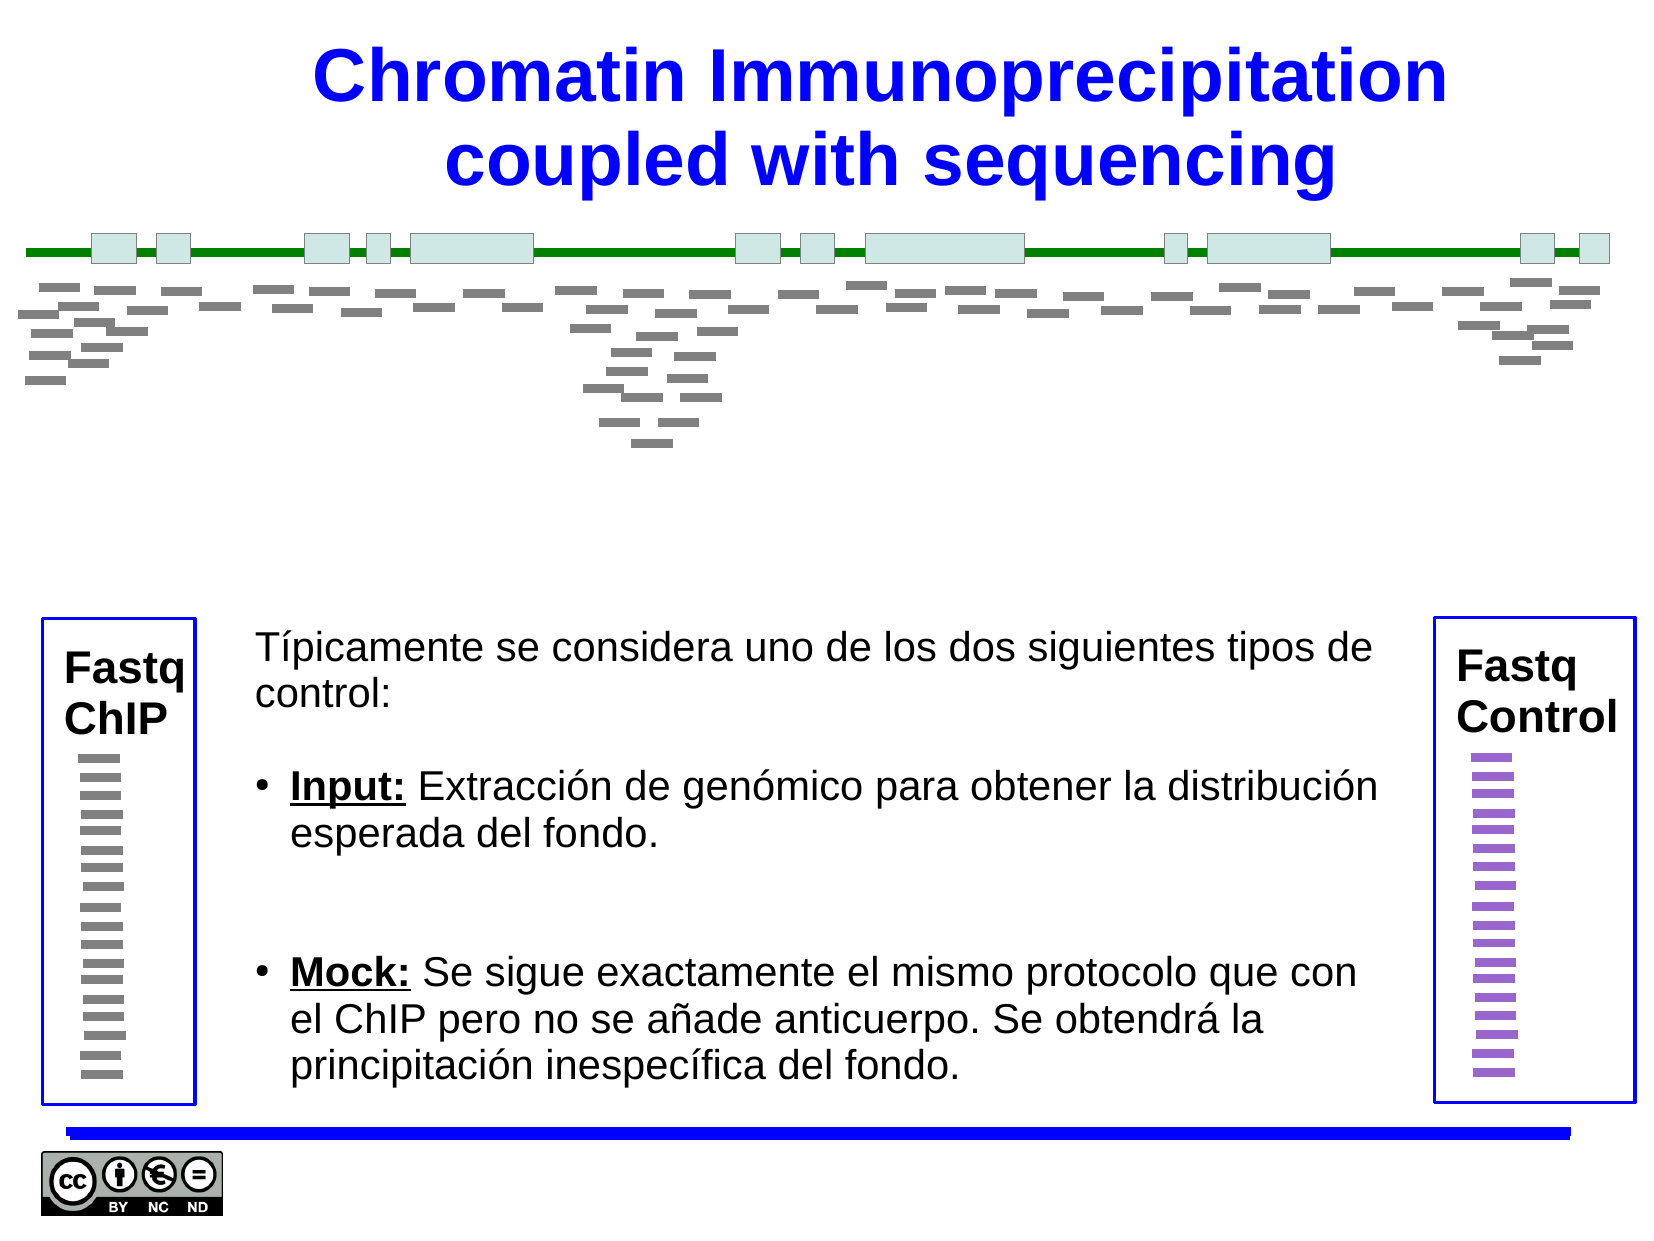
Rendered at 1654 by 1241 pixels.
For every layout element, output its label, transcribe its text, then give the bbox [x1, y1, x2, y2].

picture [41, 1151, 223, 1216]
text_box Típicamente se considera uno de los dos siguientes tipos de control: Input: Extracción de genómico para obtener la distribución esperada del fondo. Mock: Se sigue exactamente el mismo protocolo que con el ChIP pero no se añade anticuerpo. Se obtendrá la principitación inespecífica del fondo. [240, 616, 1396, 1096]
text_box [1520, 233, 1555, 264]
text_box [865, 233, 1025, 264]
text_box [156, 233, 191, 264]
text_box [800, 233, 835, 264]
text_box [735, 233, 781, 264]
text_box [366, 233, 391, 264]
text_box [1434, 617, 1636, 1103]
text_box [1207, 233, 1331, 264]
text_box Fastq Control [1441, 632, 1634, 750]
text_box [1579, 233, 1610, 264]
text_box [304, 233, 350, 264]
text_box [1164, 233, 1188, 264]
text_box Fastq ChIP [49, 634, 214, 752]
text_box [42, 618, 196, 1105]
text_box [410, 233, 534, 264]
text_box [91, 233, 137, 264]
title Chromatin Immunoprecipitation coupled with sequencing [147, 13, 1636, 222]
